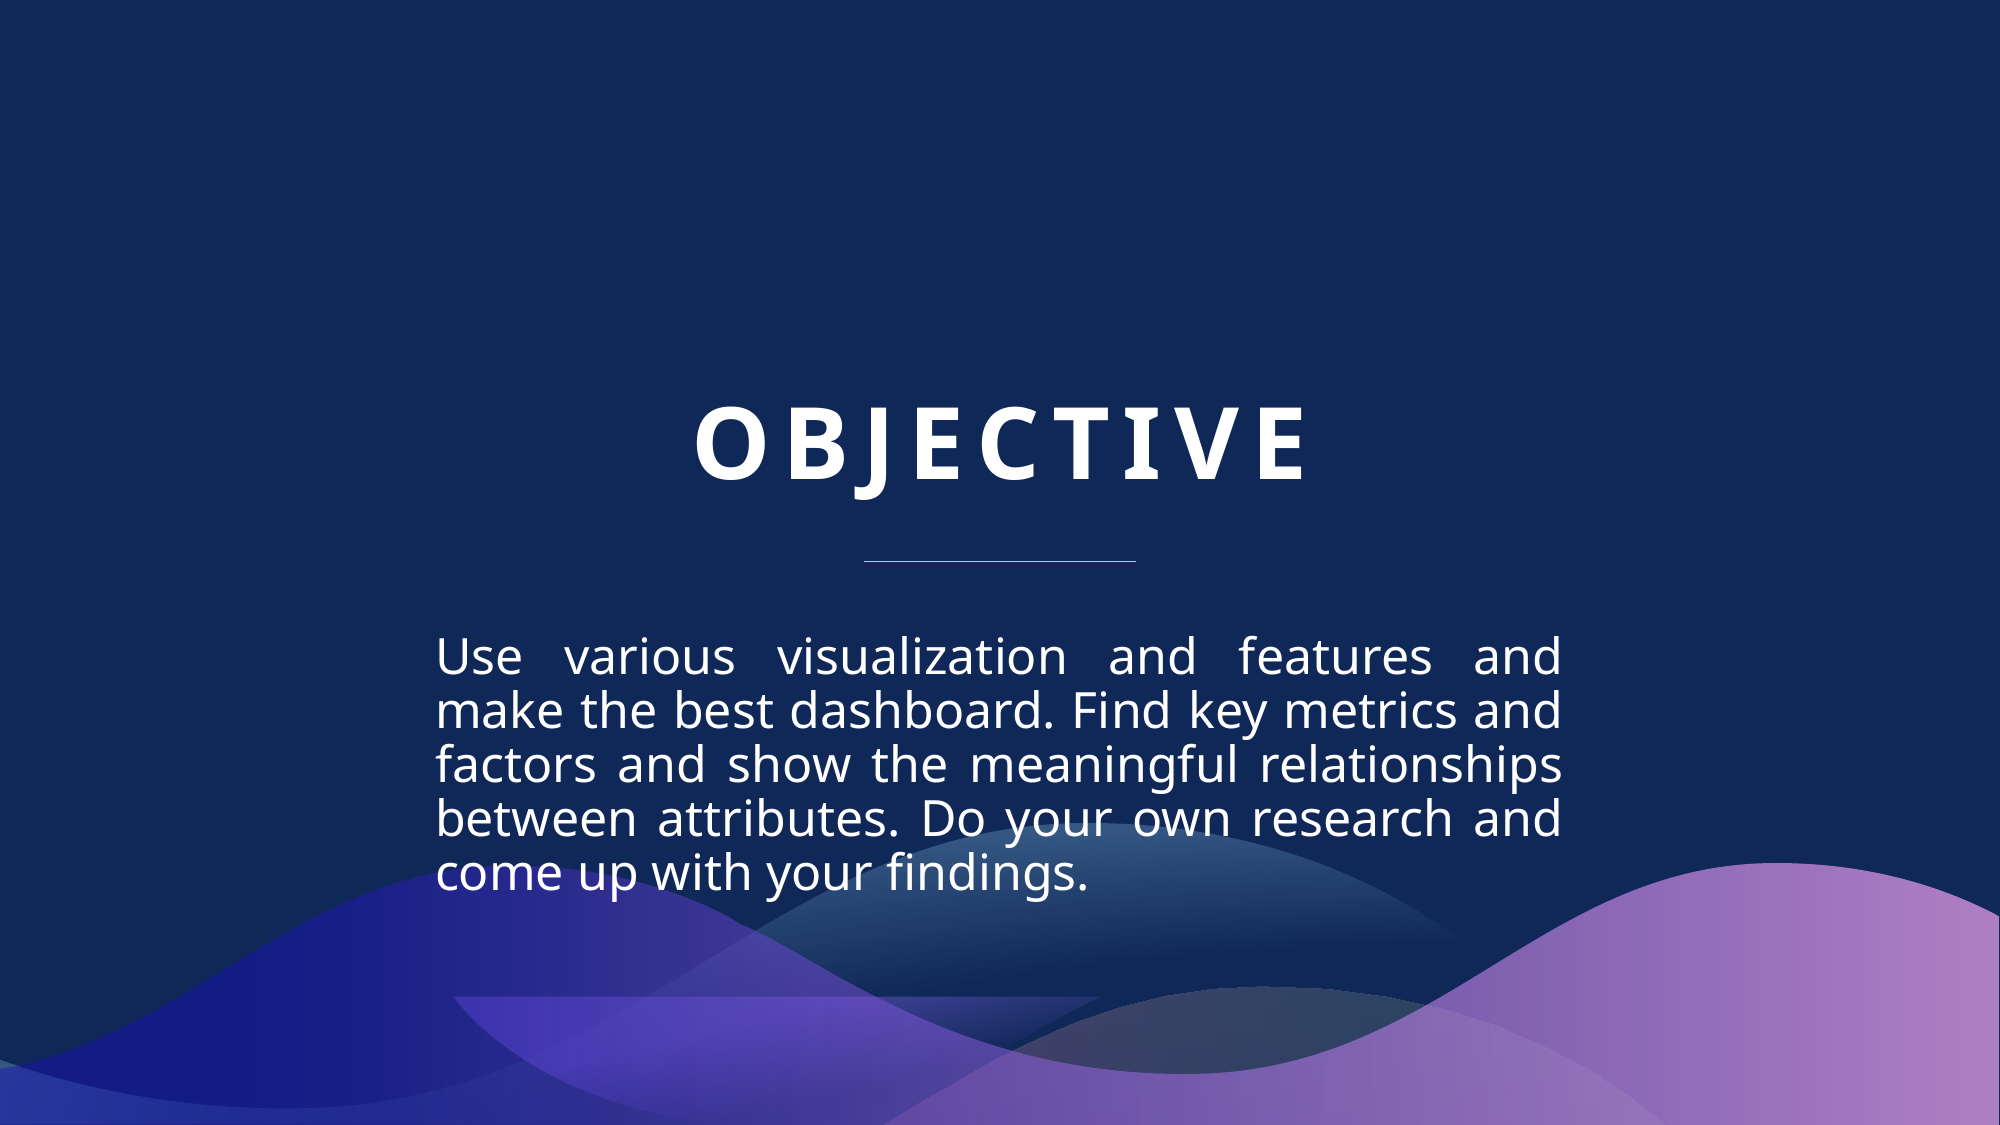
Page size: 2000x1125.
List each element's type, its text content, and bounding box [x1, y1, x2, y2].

subtitle Use various visualization and features and make the best dashboard. Find key metrics and factors and show the meaningful relationships between attributes. Do your own research and come up with your findings. [420, 623, 1580, 888]
picture [0, 863, 1999, 1125]
title OBJECTIVE [249, 332, 1750, 509]
